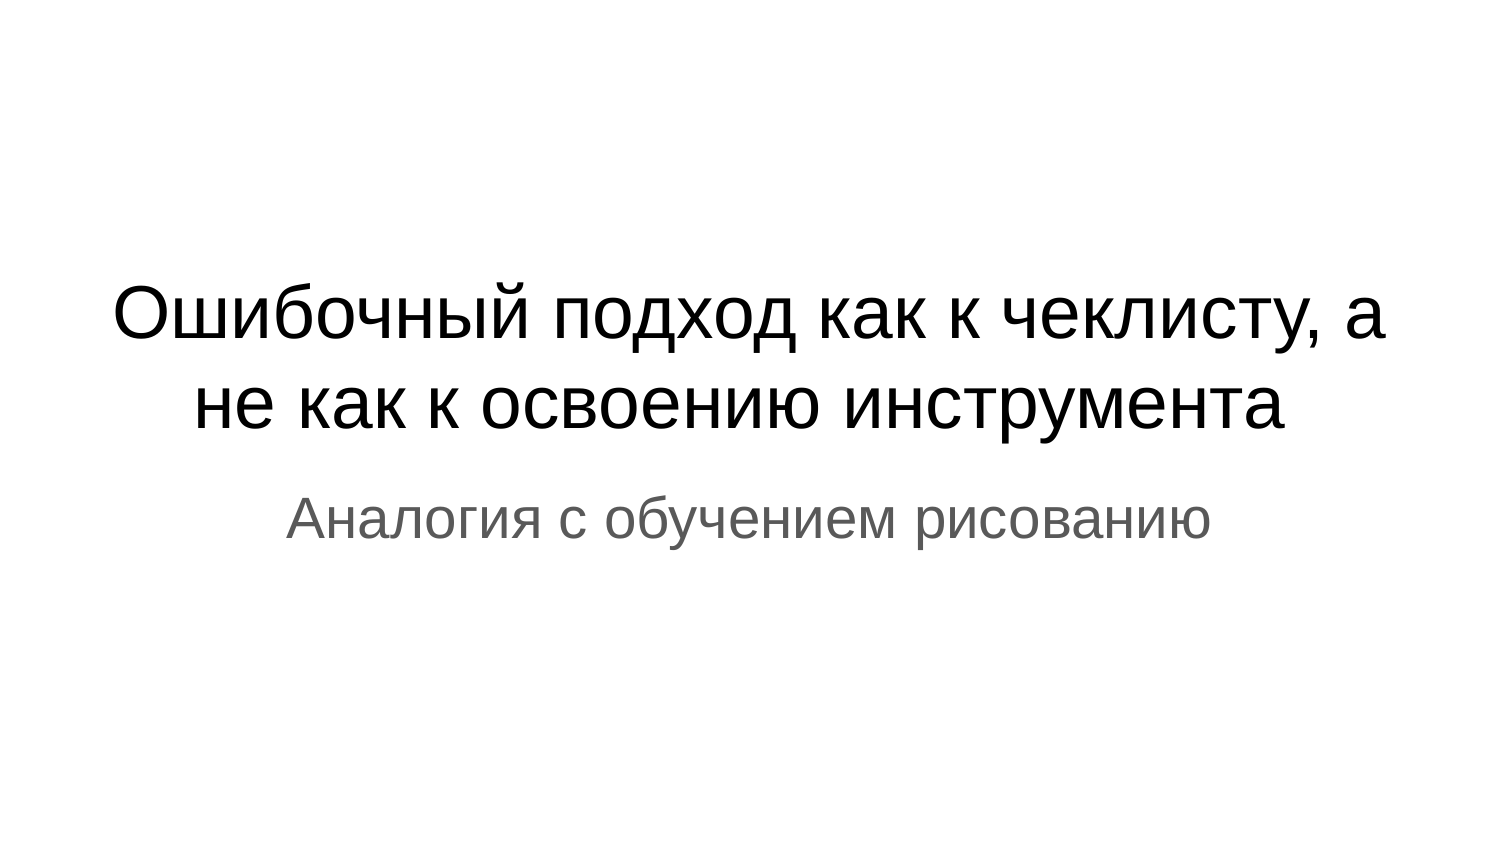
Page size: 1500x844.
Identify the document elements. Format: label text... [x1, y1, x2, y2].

subtitle Аналогия с обучением рисованию [51, 464, 1449, 595]
title Ошибочный подход как к чеклисту, а не как к освоению инструмента [51, 122, 1449, 459]
